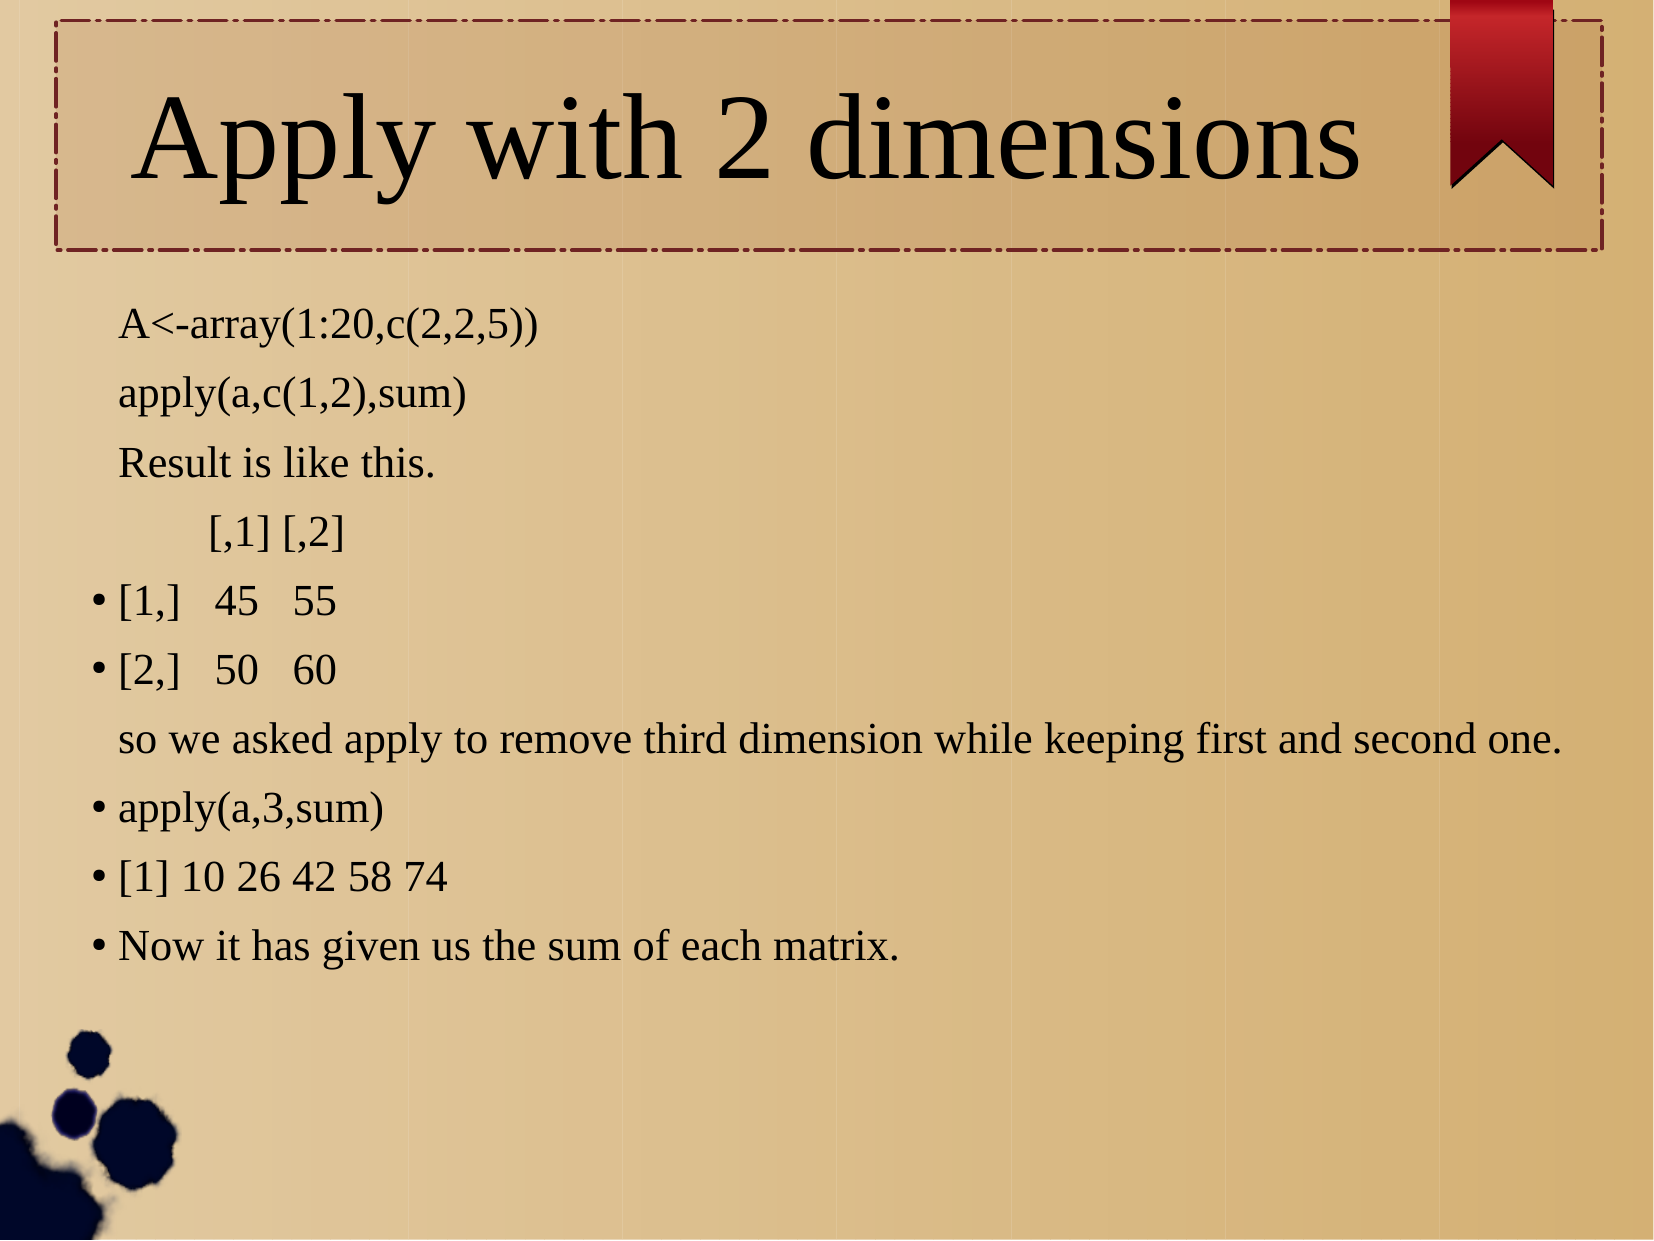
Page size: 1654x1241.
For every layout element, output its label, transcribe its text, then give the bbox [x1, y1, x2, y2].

list A<-array(1:20,c(2,2,5)) apply(a,c(1,2),sum) Result is like this. [,1] [,2] [1,] 45 55 [2,] 50 60 so we asked apply to remove third dimension while keeping first and second one. apply(a,3,sum) [1] 10 26 42 58 74 Now it has given us the sum of each matrix. [82, 299, 1571, 1019]
title Apply with 2 dimensions [82, 47, 1412, 229]
